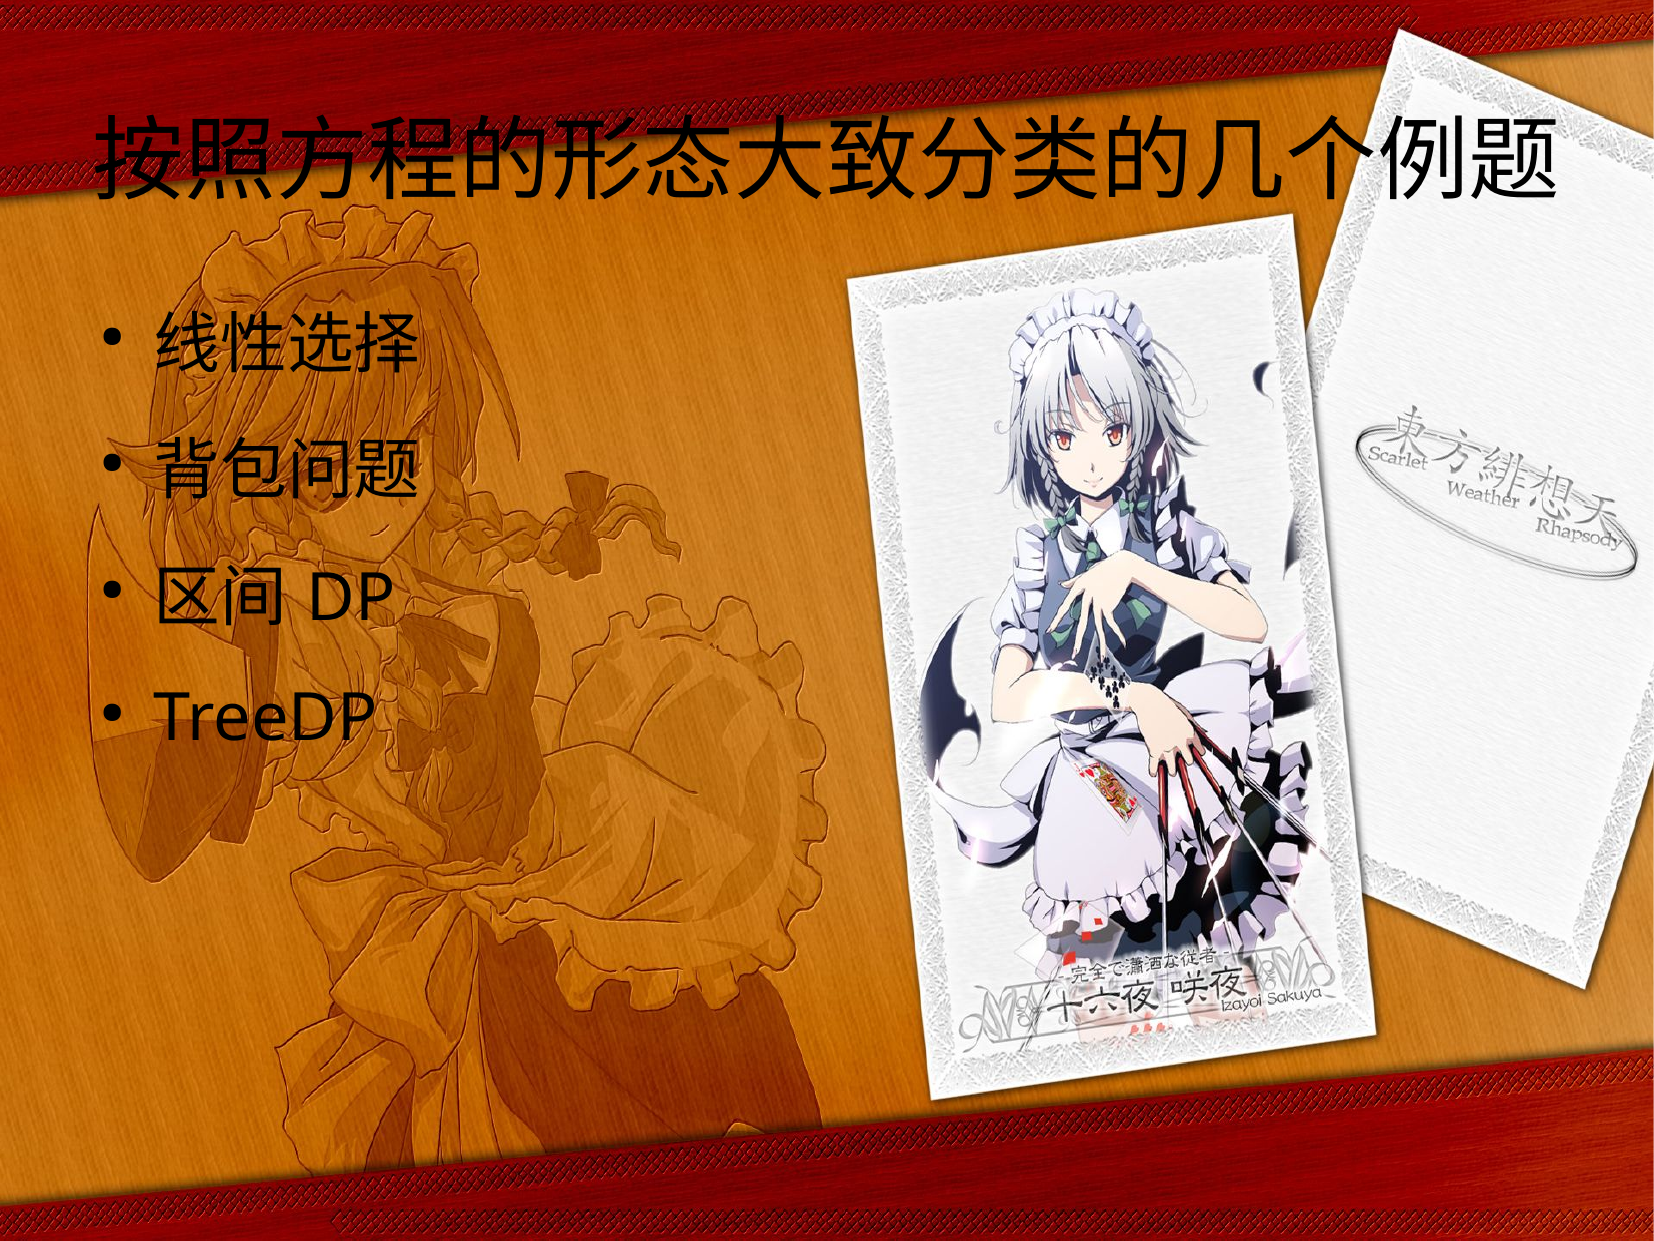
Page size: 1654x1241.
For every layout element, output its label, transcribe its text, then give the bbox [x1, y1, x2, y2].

list 线性选择 背包问题 区间DP TreeDP [82, 290, 1571, 1109]
picture [0, 0, 1654, 1241]
title 按照方程的形态大致分类的几个例题 [82, 49, 1571, 257]
